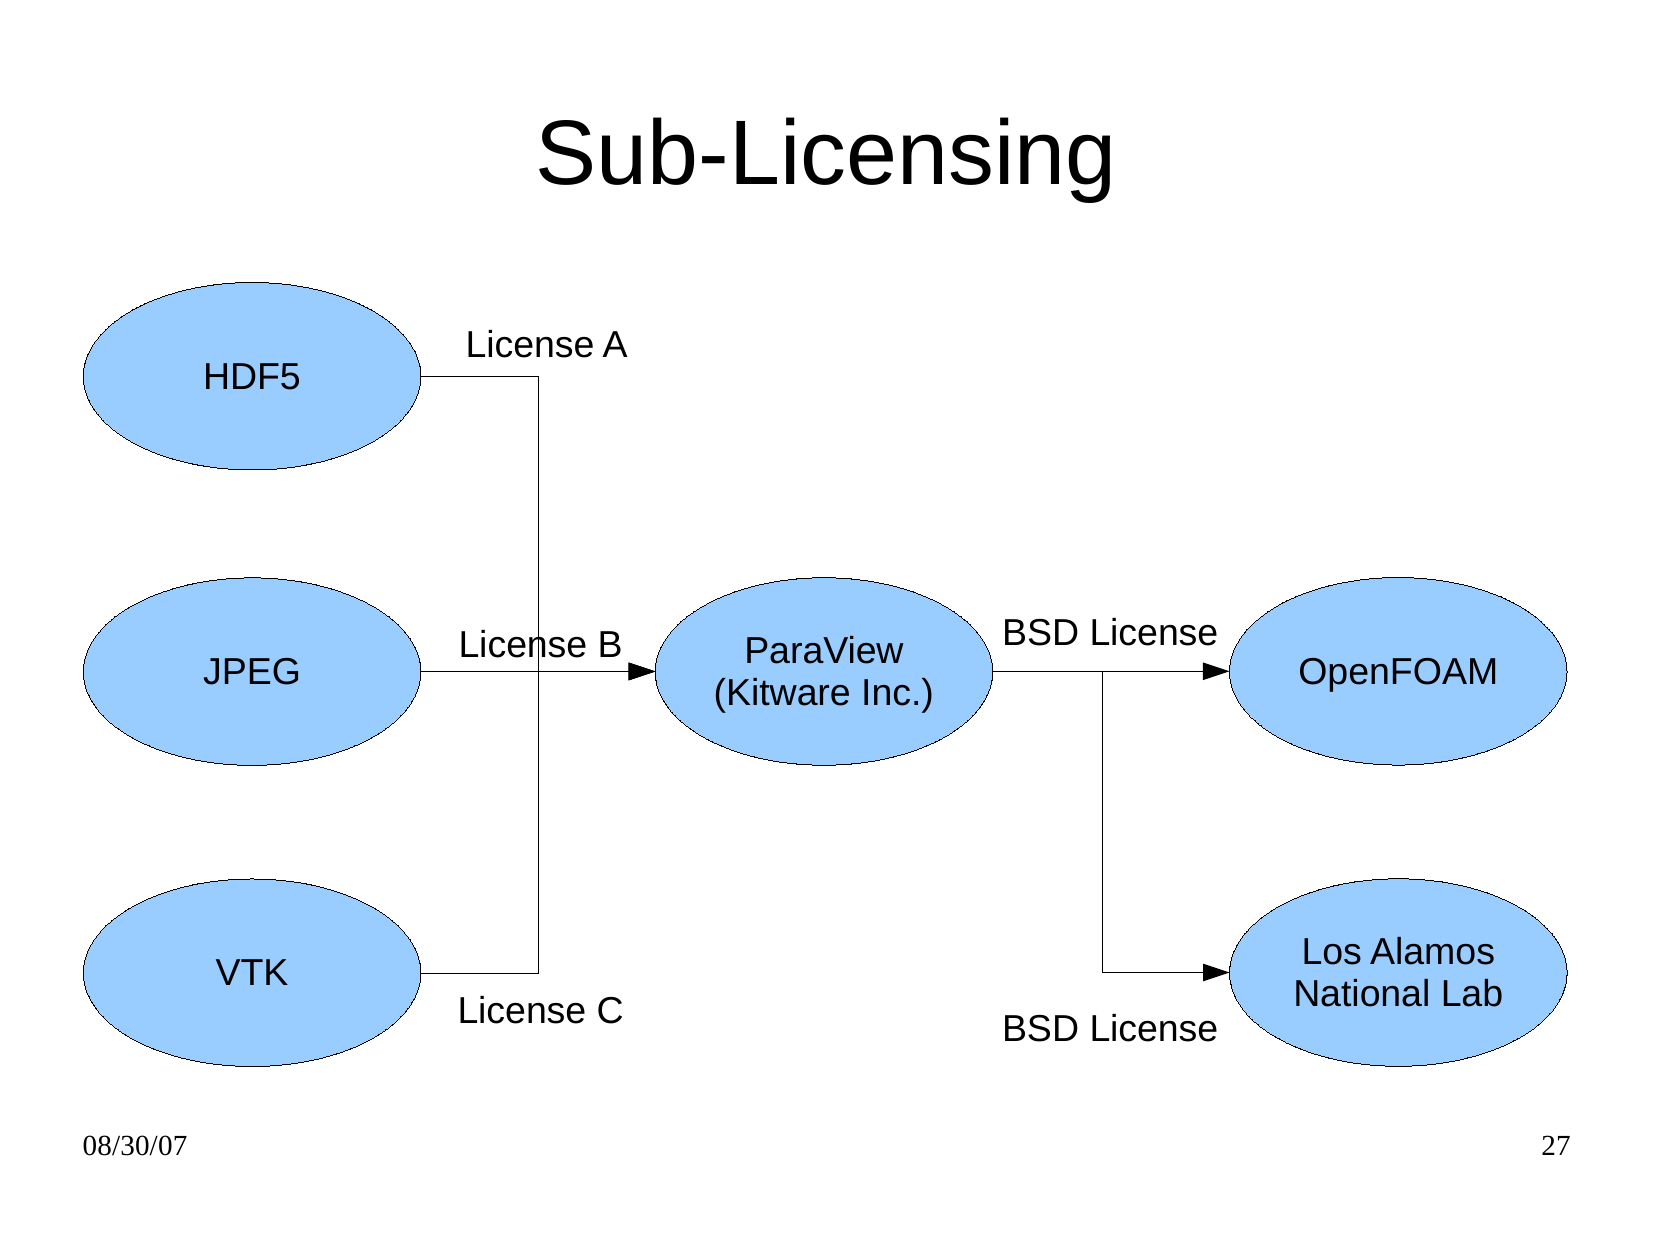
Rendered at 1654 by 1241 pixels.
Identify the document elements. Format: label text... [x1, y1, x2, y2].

text_box License B [422, 616, 648, 674]
text_box BSD License [978, 603, 1242, 661]
text_box License A [428, 316, 654, 374]
text_box ParaView (Kitware Inc.) [655, 577, 993, 766]
text_box OpenFOAM [1229, 577, 1568, 766]
text_box JPEG [83, 577, 421, 766]
text_box License C [422, 982, 648, 1040]
text_box BSD License [978, 999, 1242, 1057]
title Sub-Licensing [82, 49, 1571, 257]
text_box HDF5 [83, 282, 421, 470]
text_box VTK [83, 878, 421, 1067]
text_box Los Alamos National Lab [1229, 878, 1568, 1067]
